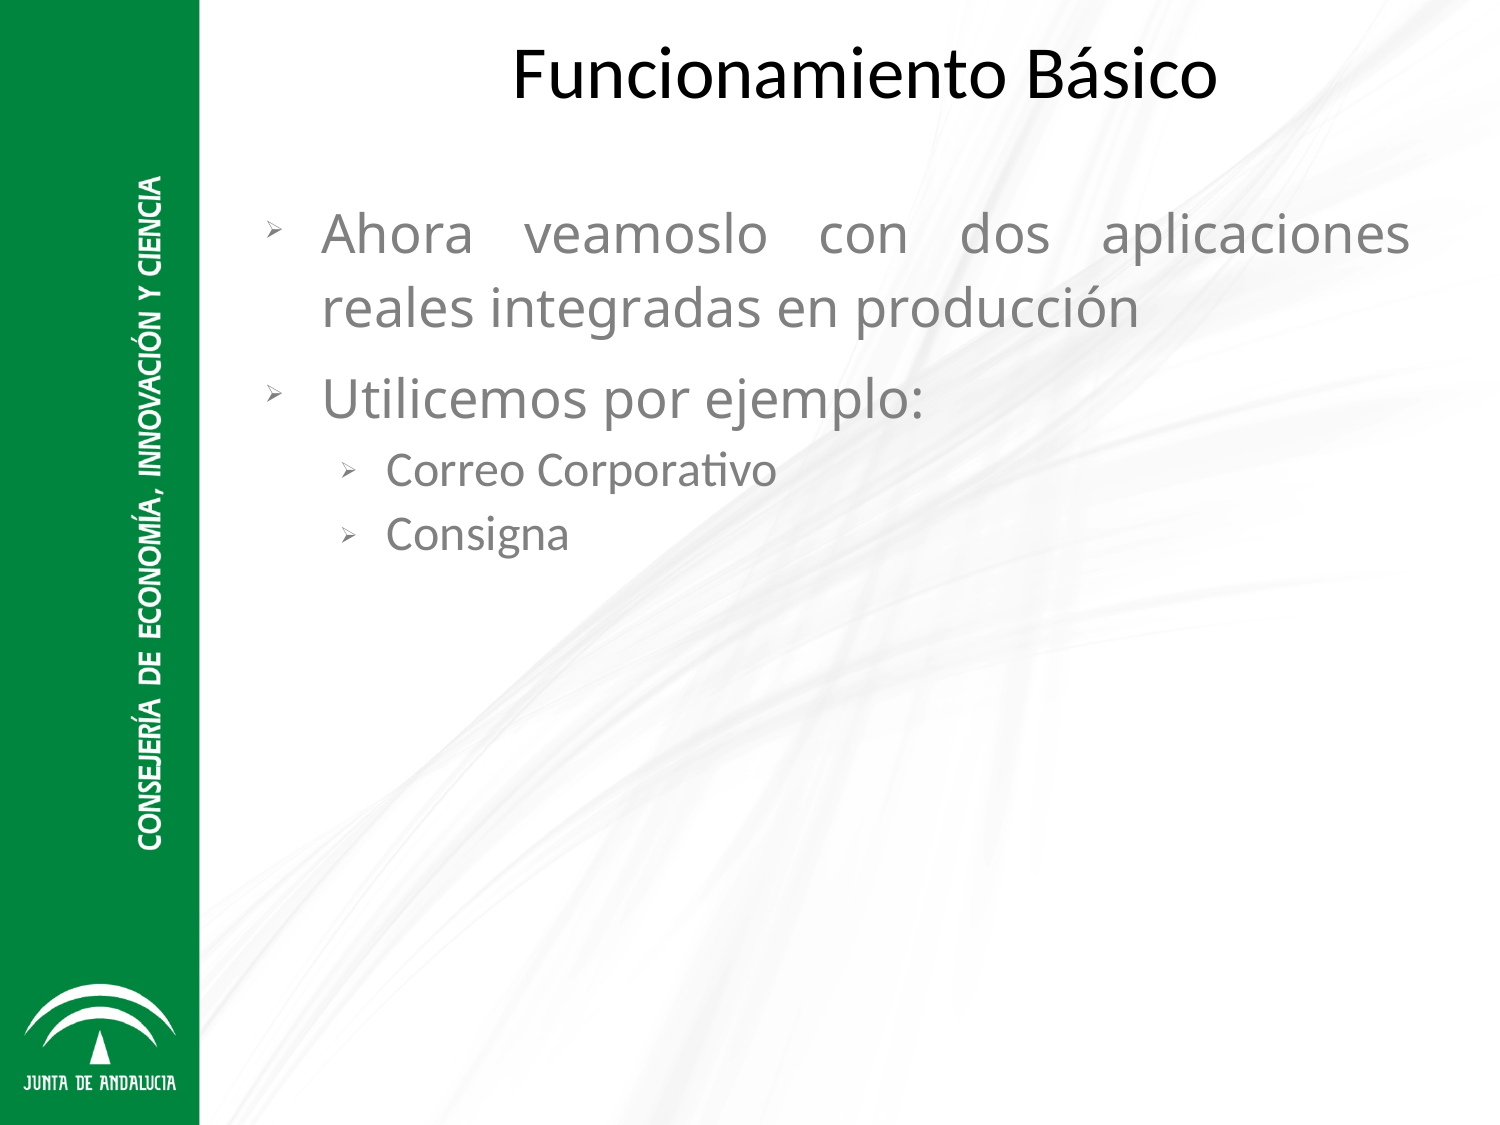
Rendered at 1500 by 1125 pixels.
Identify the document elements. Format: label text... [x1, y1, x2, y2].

picture [0, 0, 1500, 1125]
title Funcionamiento Básico [253, 35, 1479, 124]
list Ahora veamoslo con dos aplicaciones reales integradas en producción Utilicemos por ejemplo: Correo Corporativo Consigna [265, 195, 1414, 1012]
